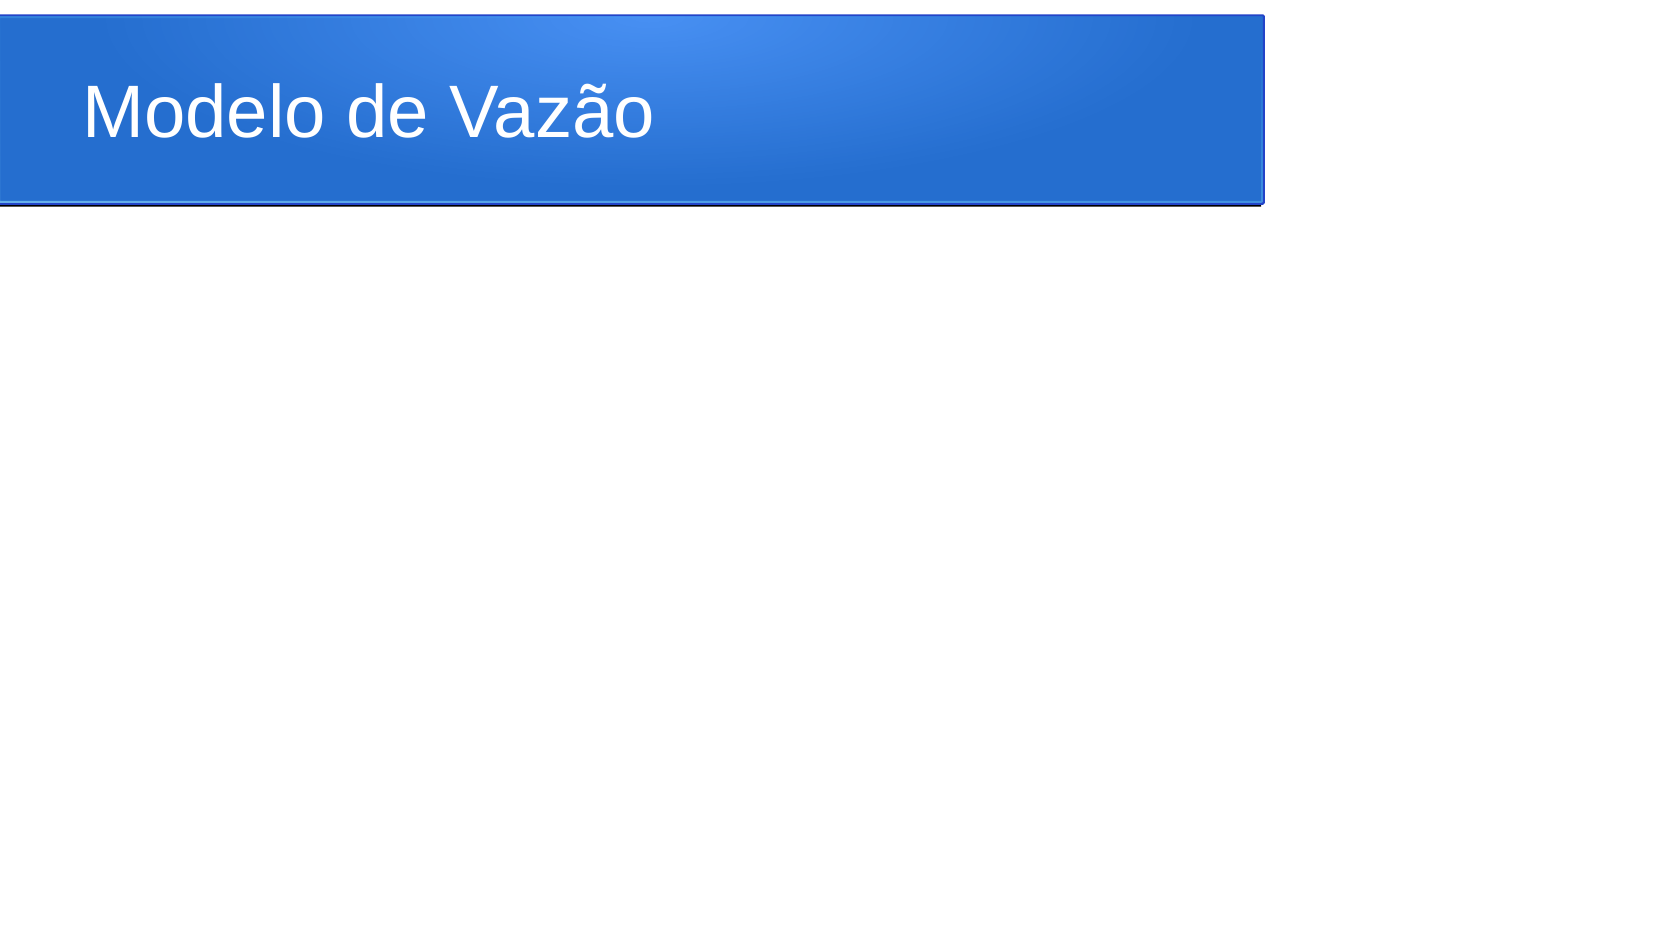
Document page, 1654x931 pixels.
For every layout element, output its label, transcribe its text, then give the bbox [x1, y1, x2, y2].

title Modelo de Vazão [82, 29, 1235, 196]
